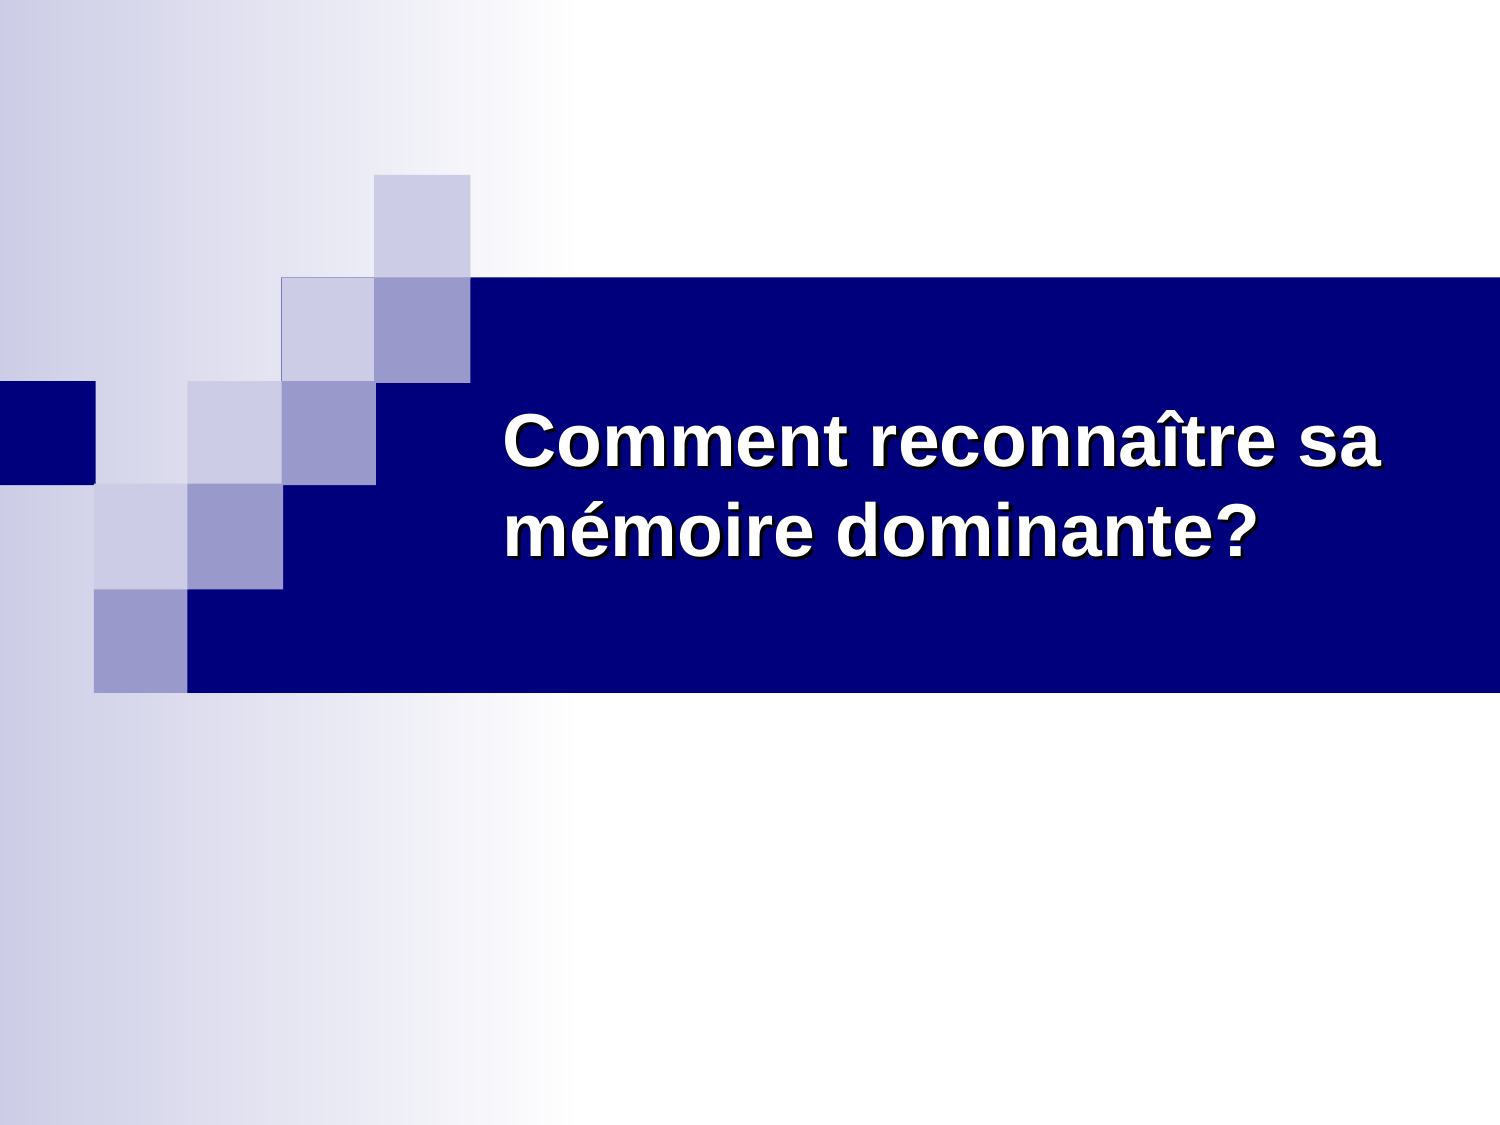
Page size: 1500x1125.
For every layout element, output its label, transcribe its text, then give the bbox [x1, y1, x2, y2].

title Comment reconnaître sa mémoire dominante? [487, 299, 1476, 663]
